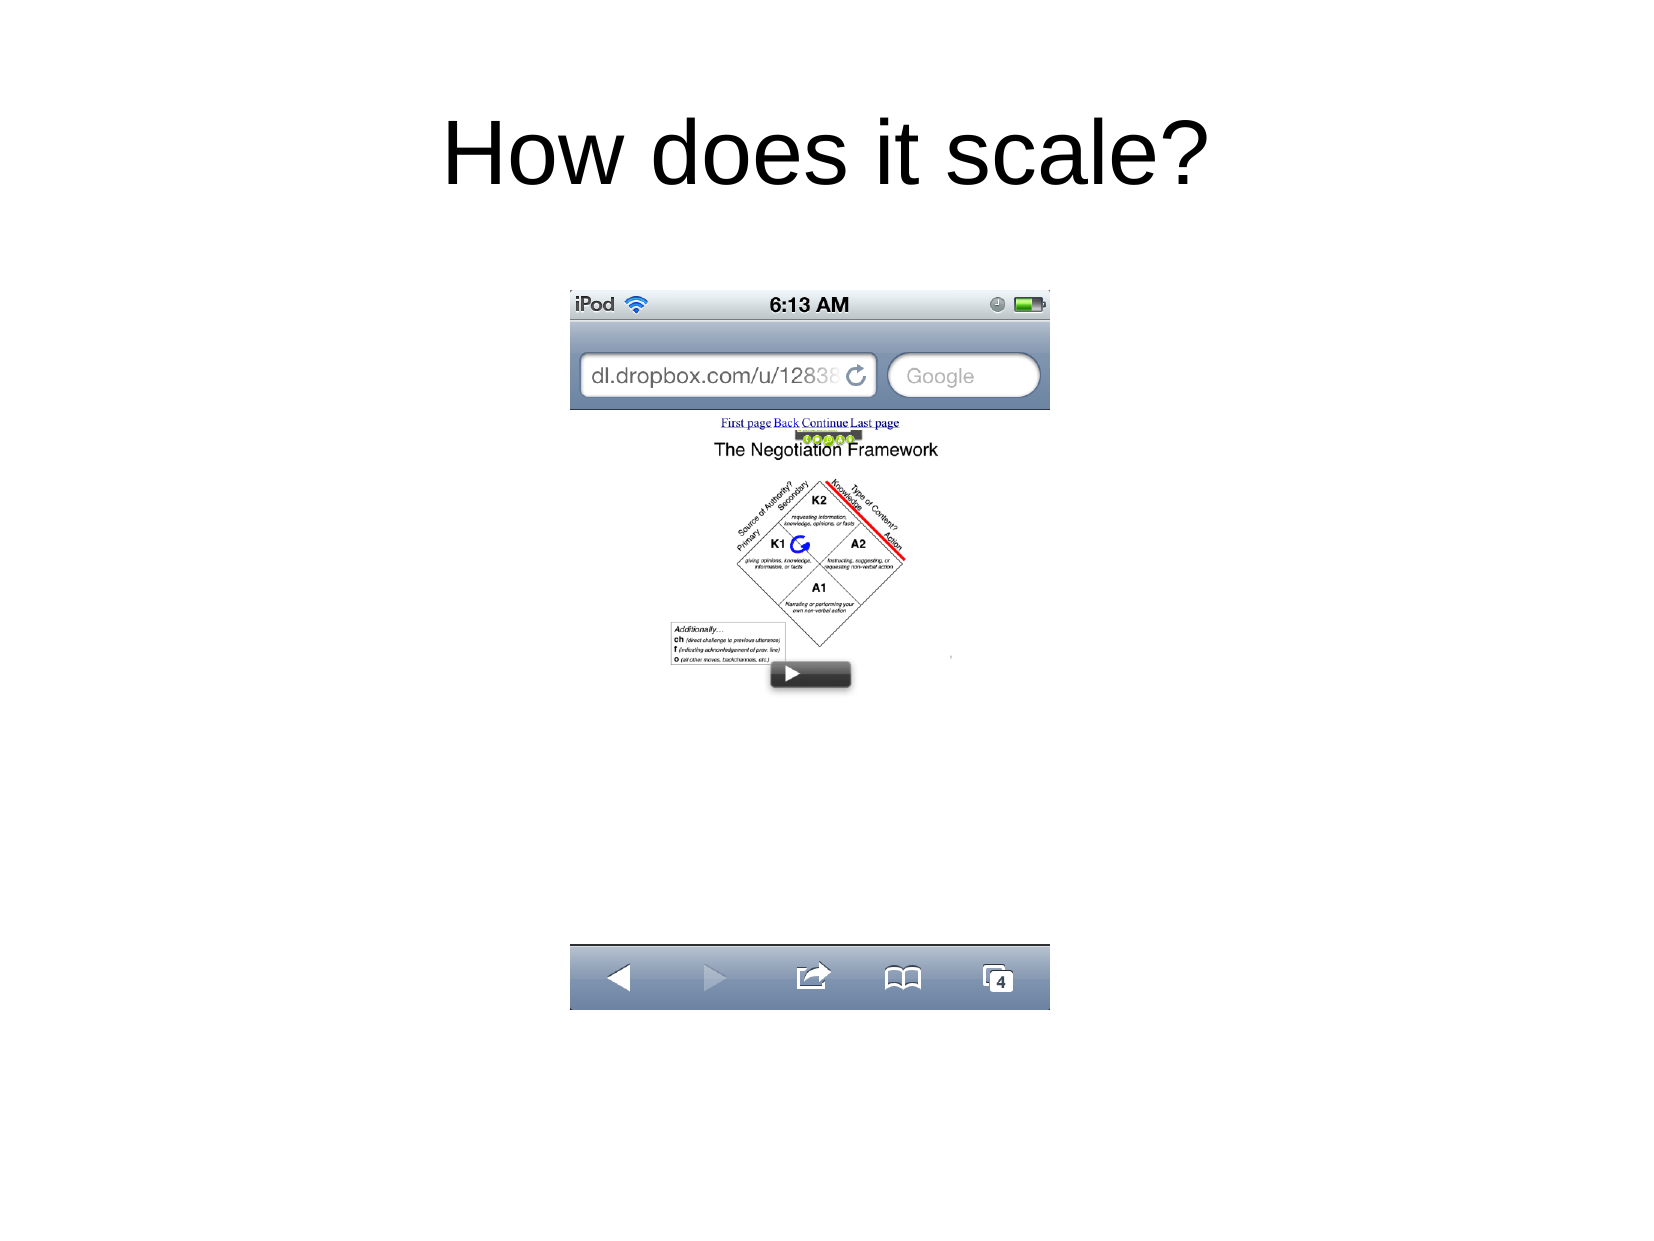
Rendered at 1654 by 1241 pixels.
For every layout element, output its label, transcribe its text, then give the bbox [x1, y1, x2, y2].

title How does it scale? [82, 44, 1571, 262]
picture [570, 290, 1050, 1010]
